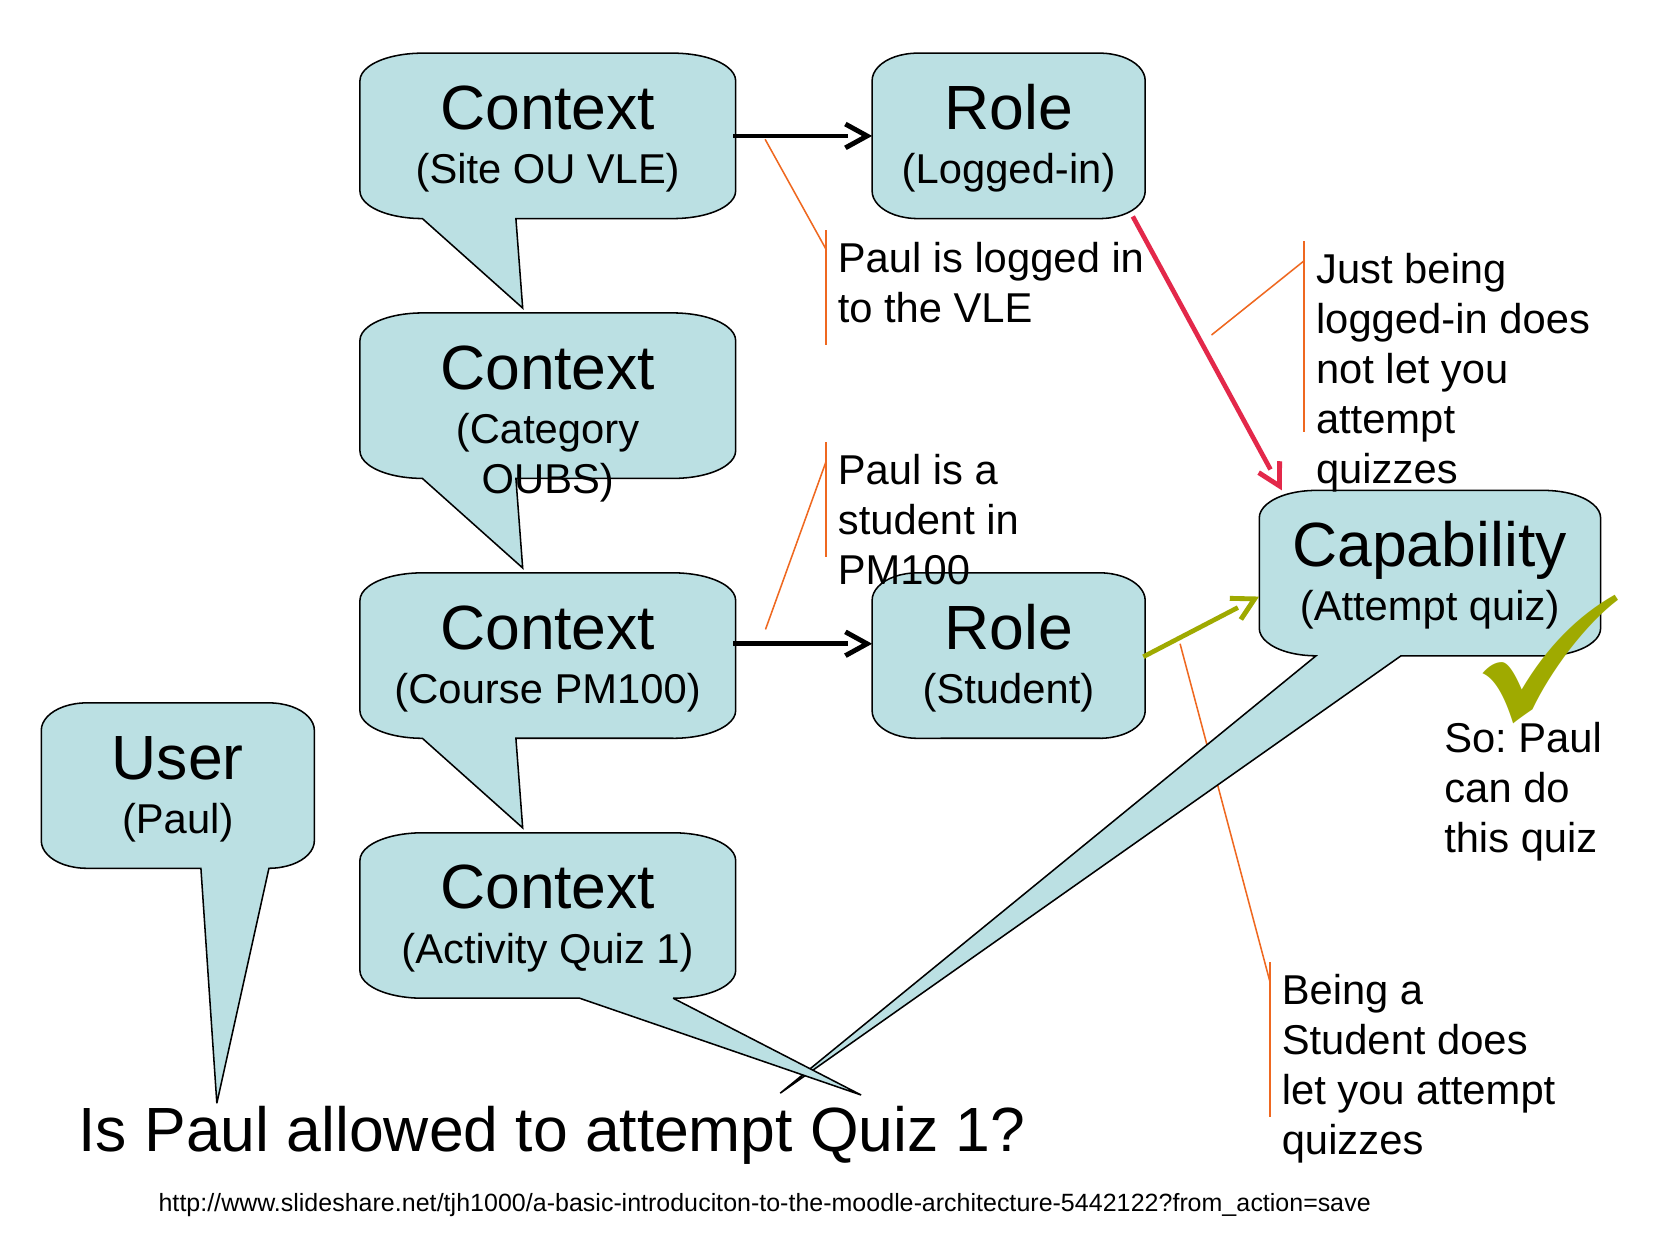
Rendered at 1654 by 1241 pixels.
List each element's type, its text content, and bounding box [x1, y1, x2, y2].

text_box Role (Logged-in) [872, 53, 1146, 219]
text_box  [1452, 542, 1648, 798]
text_box Just being logged-in does not let you attempt quizzes [1316, 242, 1601, 431]
text_box Paul is logged in to the VLE [838, 230, 1145, 344]
text_box Context (Site OU VLE) [359, 53, 736, 309]
text_box Is Paul allowed to attempt Quiz 1? [63, 1081, 1042, 1172]
text_box Context (Activity Quiz 1) [359, 832, 862, 1096]
text_box Paul is a student in PM100 [838, 443, 1145, 556]
text_box Role (Student) [872, 572, 1146, 739]
text_box User (Paul) [41, 702, 315, 1104]
text_box Context (Course PM100) [359, 572, 736, 828]
text_box So: Paul can do this quiz [1429, 702, 1647, 869]
text_box Capability (Attempt quiz) [811, 490, 1601, 1070]
text_box Being a Student does let you attempt quizzes [1282, 963, 1578, 1116]
text_box http://www.slideshare.net/tjh1000/a-basic-introduciton-to-the-moodle-architecture-5442122?from_action=save [143, 1181, 1654, 1241]
text_box Context (Category OUBS) [359, 312, 736, 568]
